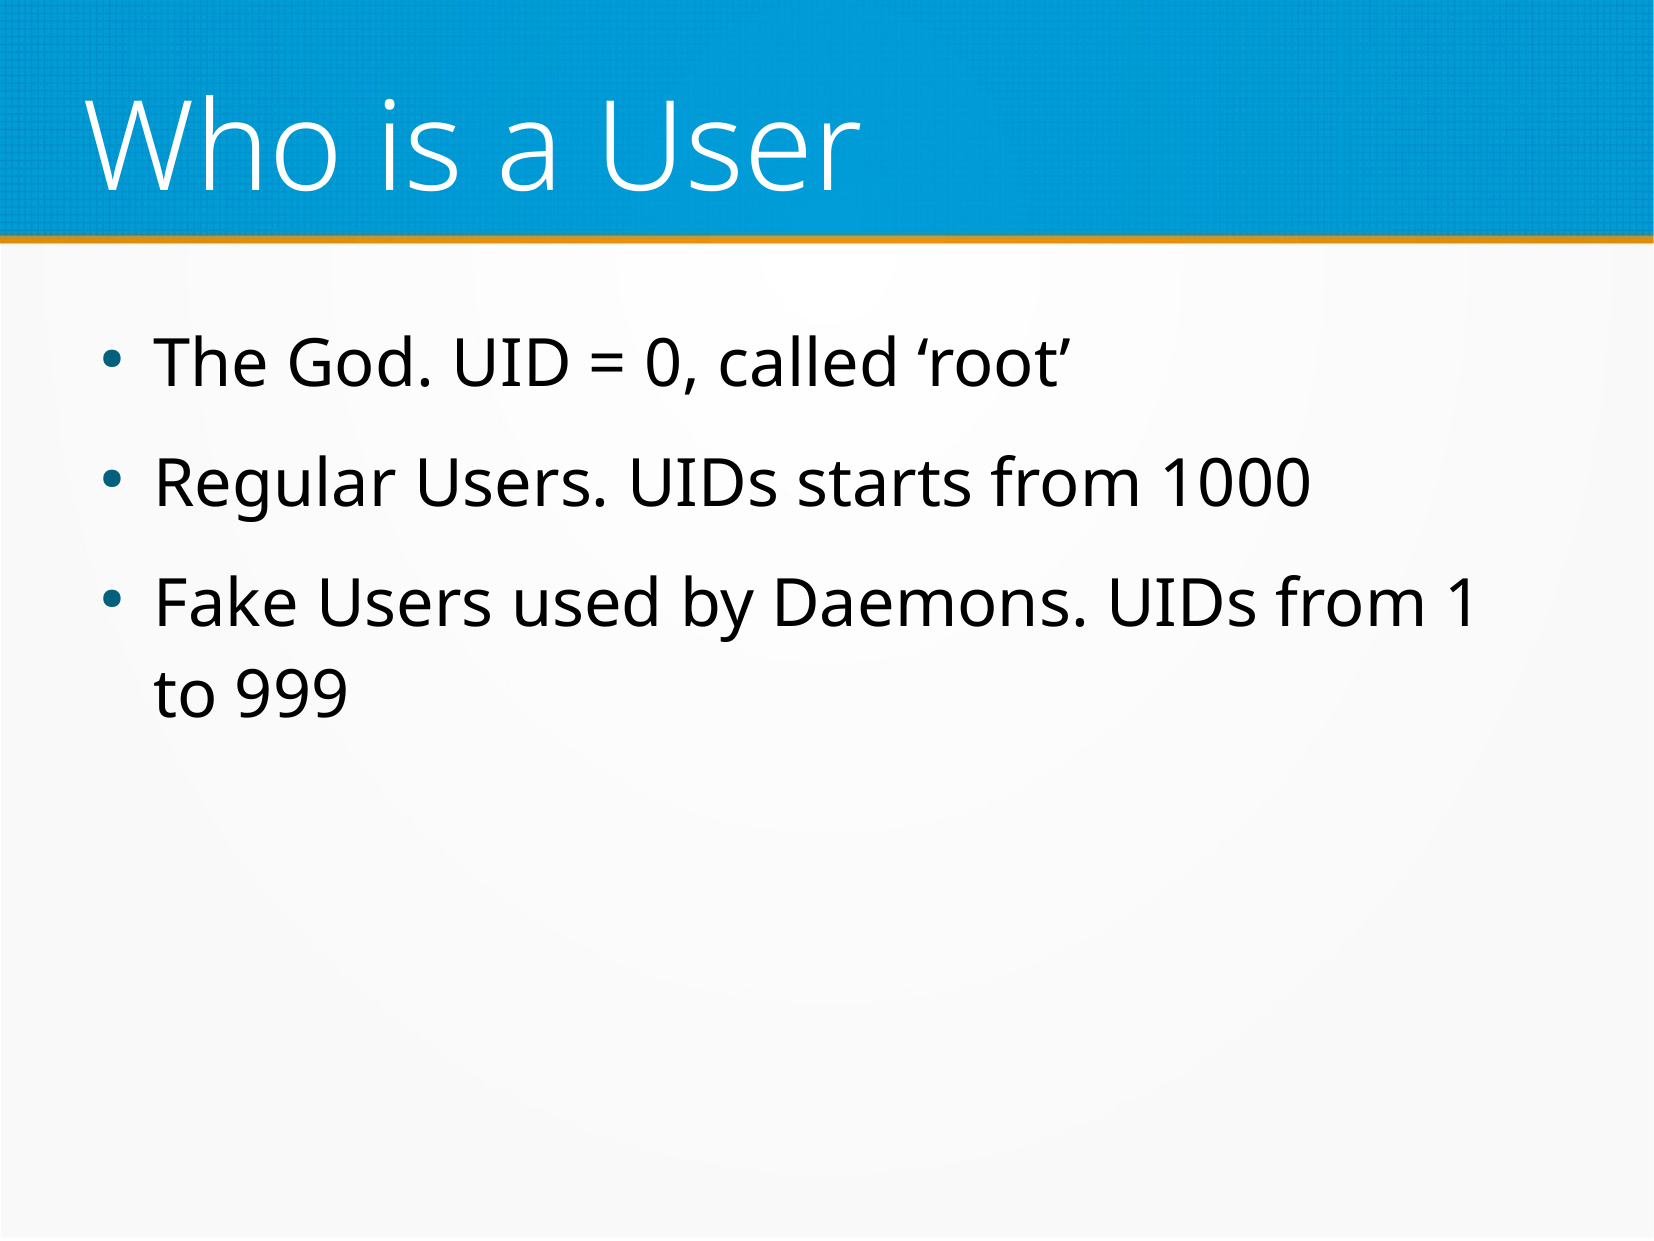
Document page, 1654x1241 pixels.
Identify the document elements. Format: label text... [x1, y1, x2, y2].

title Who is a User [82, 19, 1571, 227]
picture [0, 233, 1654, 1241]
list The God. UID = 0, called ‘root’ Regular Users. UIDs starts from 1000 Fake Users used by Daemons. UIDs from 1 to 999 [82, 315, 1563, 1081]
